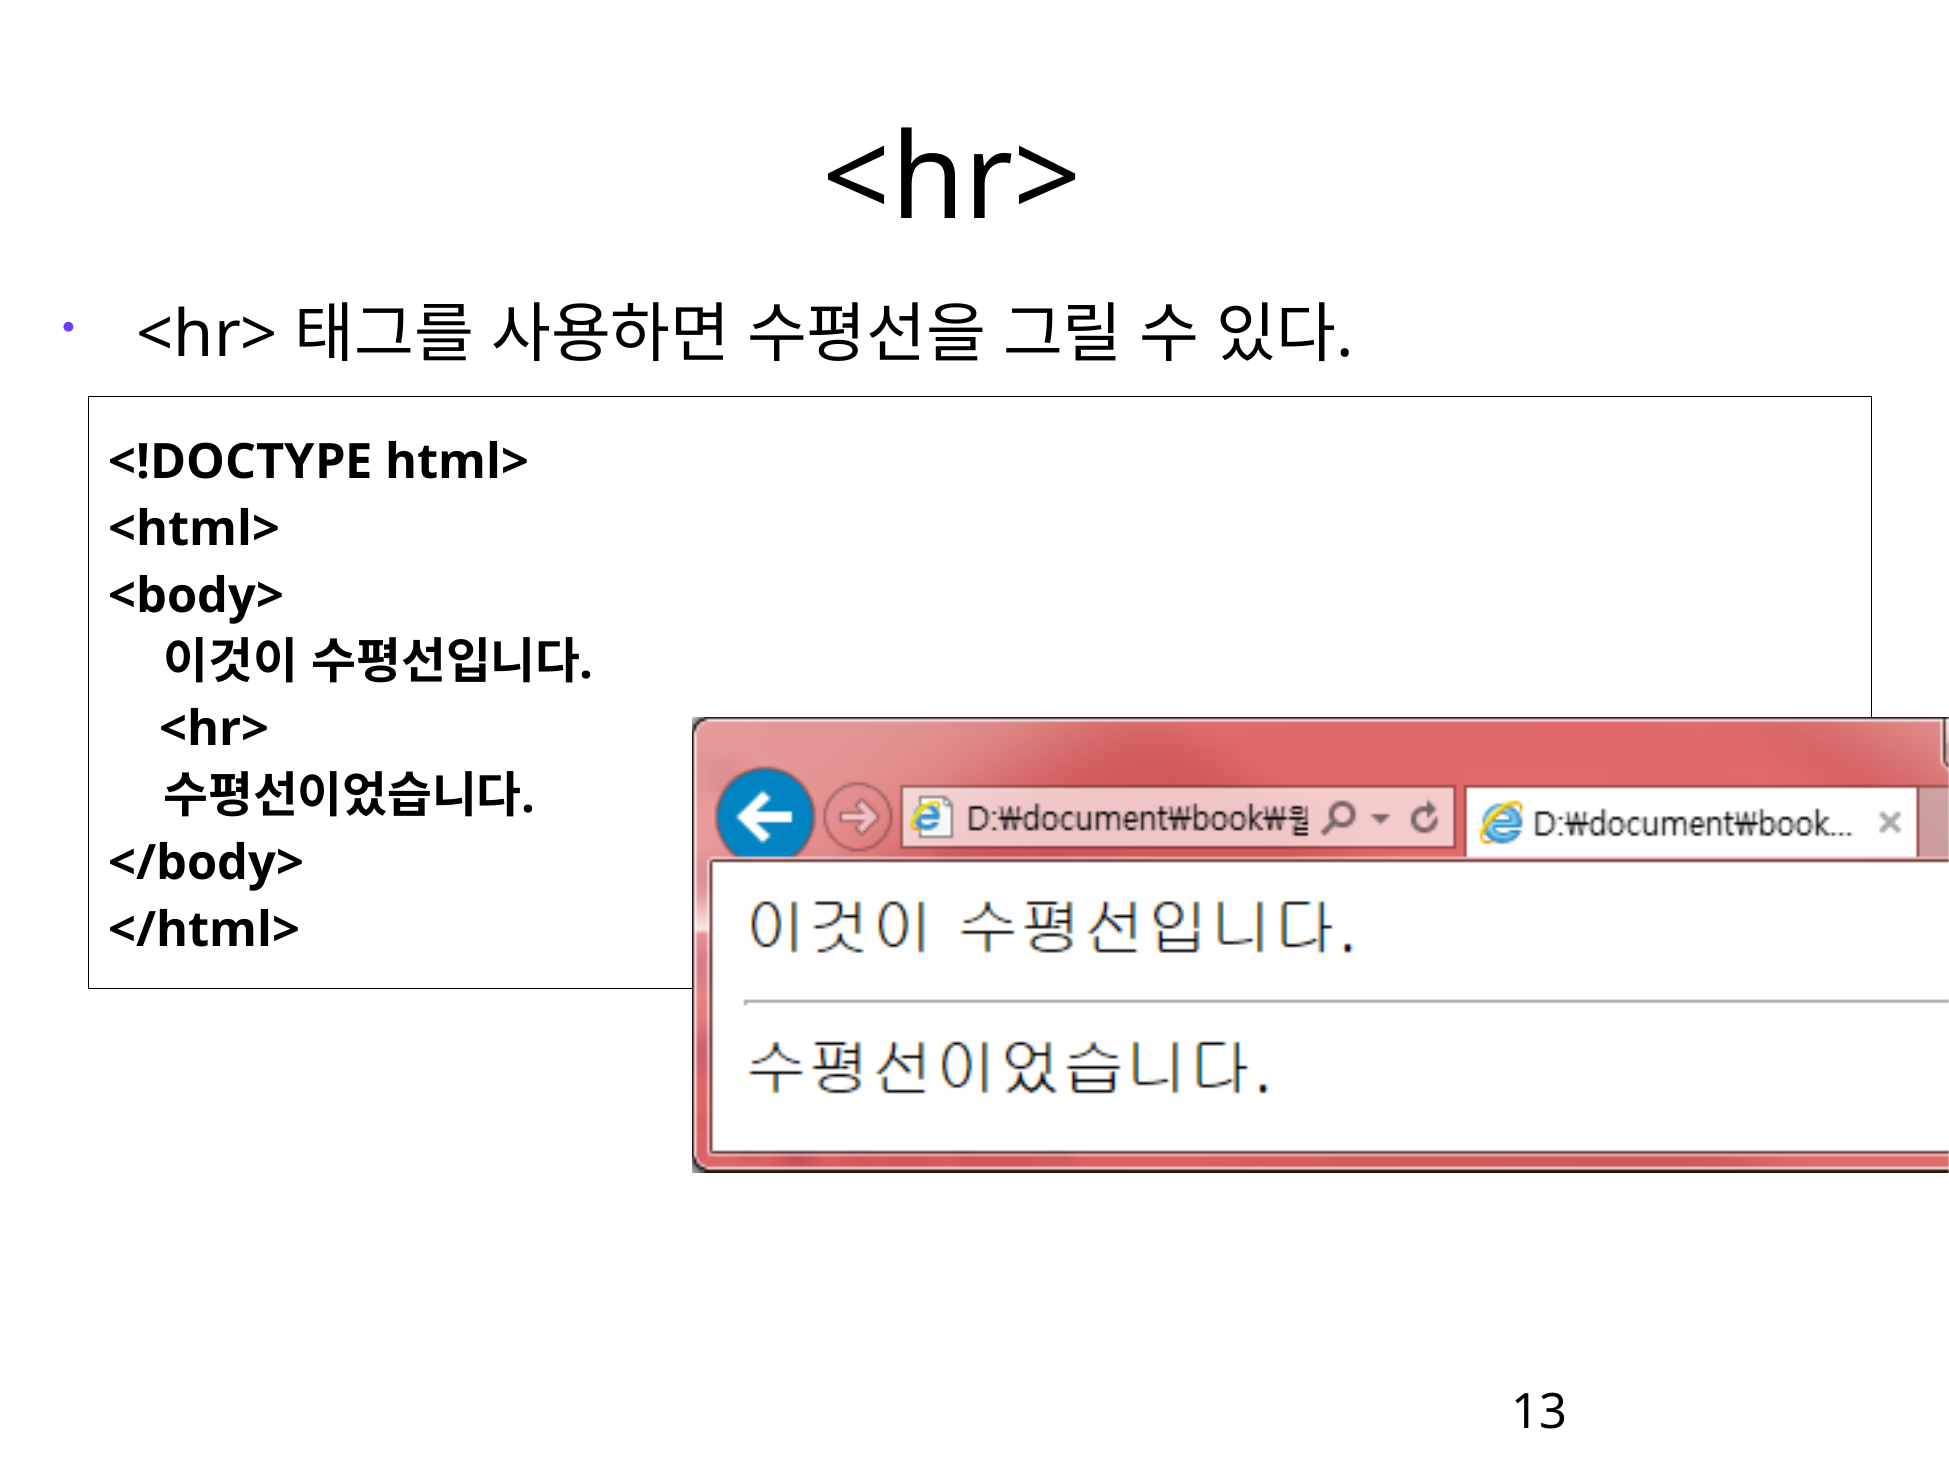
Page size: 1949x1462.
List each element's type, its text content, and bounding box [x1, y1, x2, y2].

picture [692, 717, 1949, 1173]
title <hr> [156, 92, 1749, 255]
list <hr> 태그를 사용하면 수평선을 그릴 수 있다. [48, 284, 1897, 1343]
text_box <!DOCTYPE html> <html> <body> 이것이 수평선입니다. <hr> 수평선이었습니다. </body> </html> [88, 396, 1872, 989]
slide_number <숫자> [1496, 1372, 1899, 1462]
